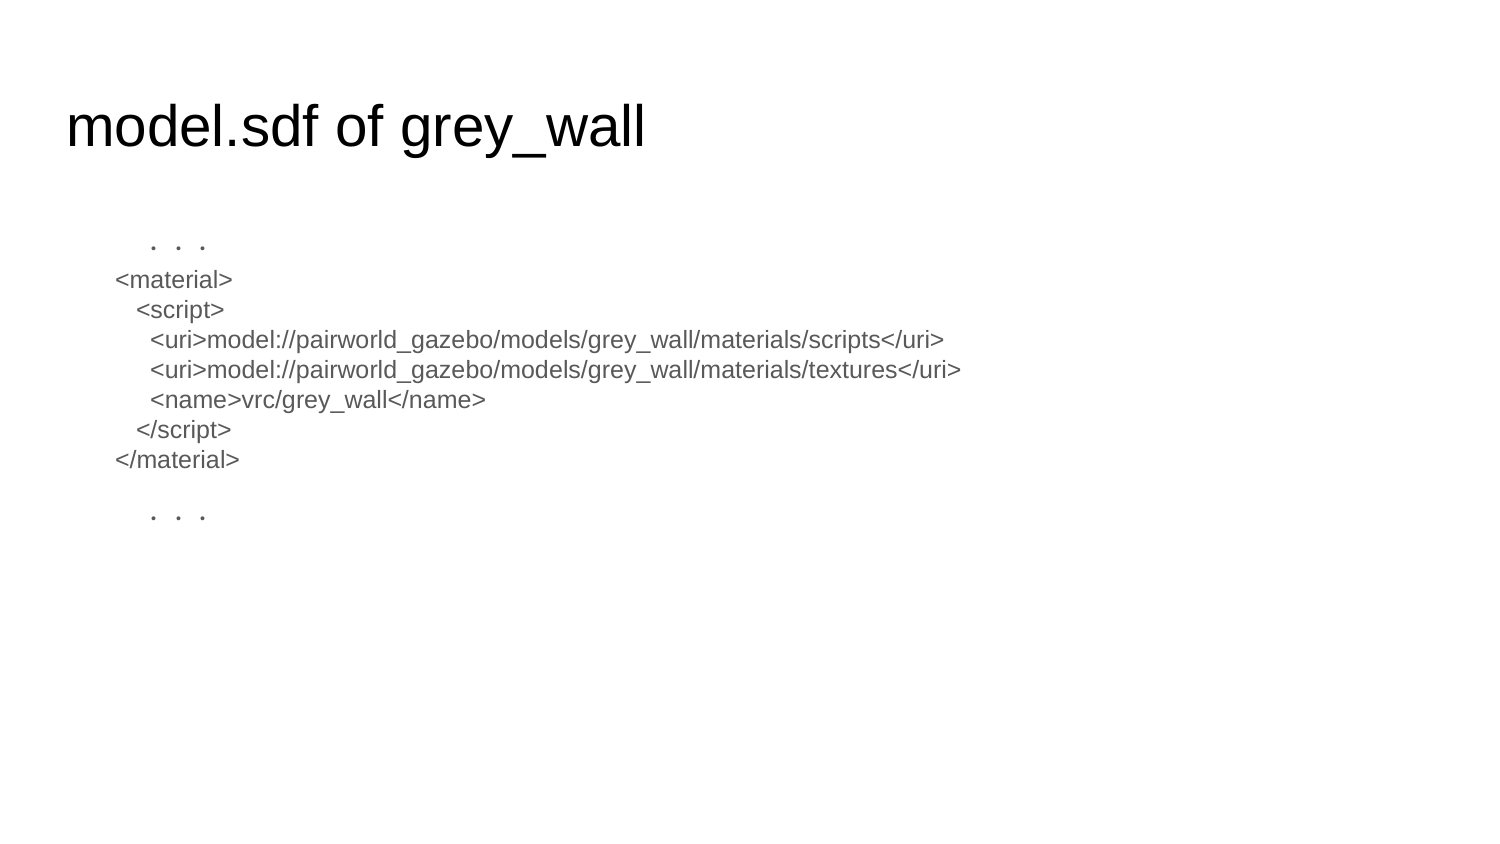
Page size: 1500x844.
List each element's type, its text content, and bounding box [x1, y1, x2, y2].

list ．．． <material> <script> <uri>model://pairworld_gazebo/models/grey_wall/materials/scripts</uri> <uri>model://pairworld_gazebo/models/grey_wall/materials/textures</uri> <name>vrc/grey_wall</name> </script> </material> ．．． [51, 189, 1449, 750]
title model.sdf of grey_wall [51, 72, 1449, 167]
